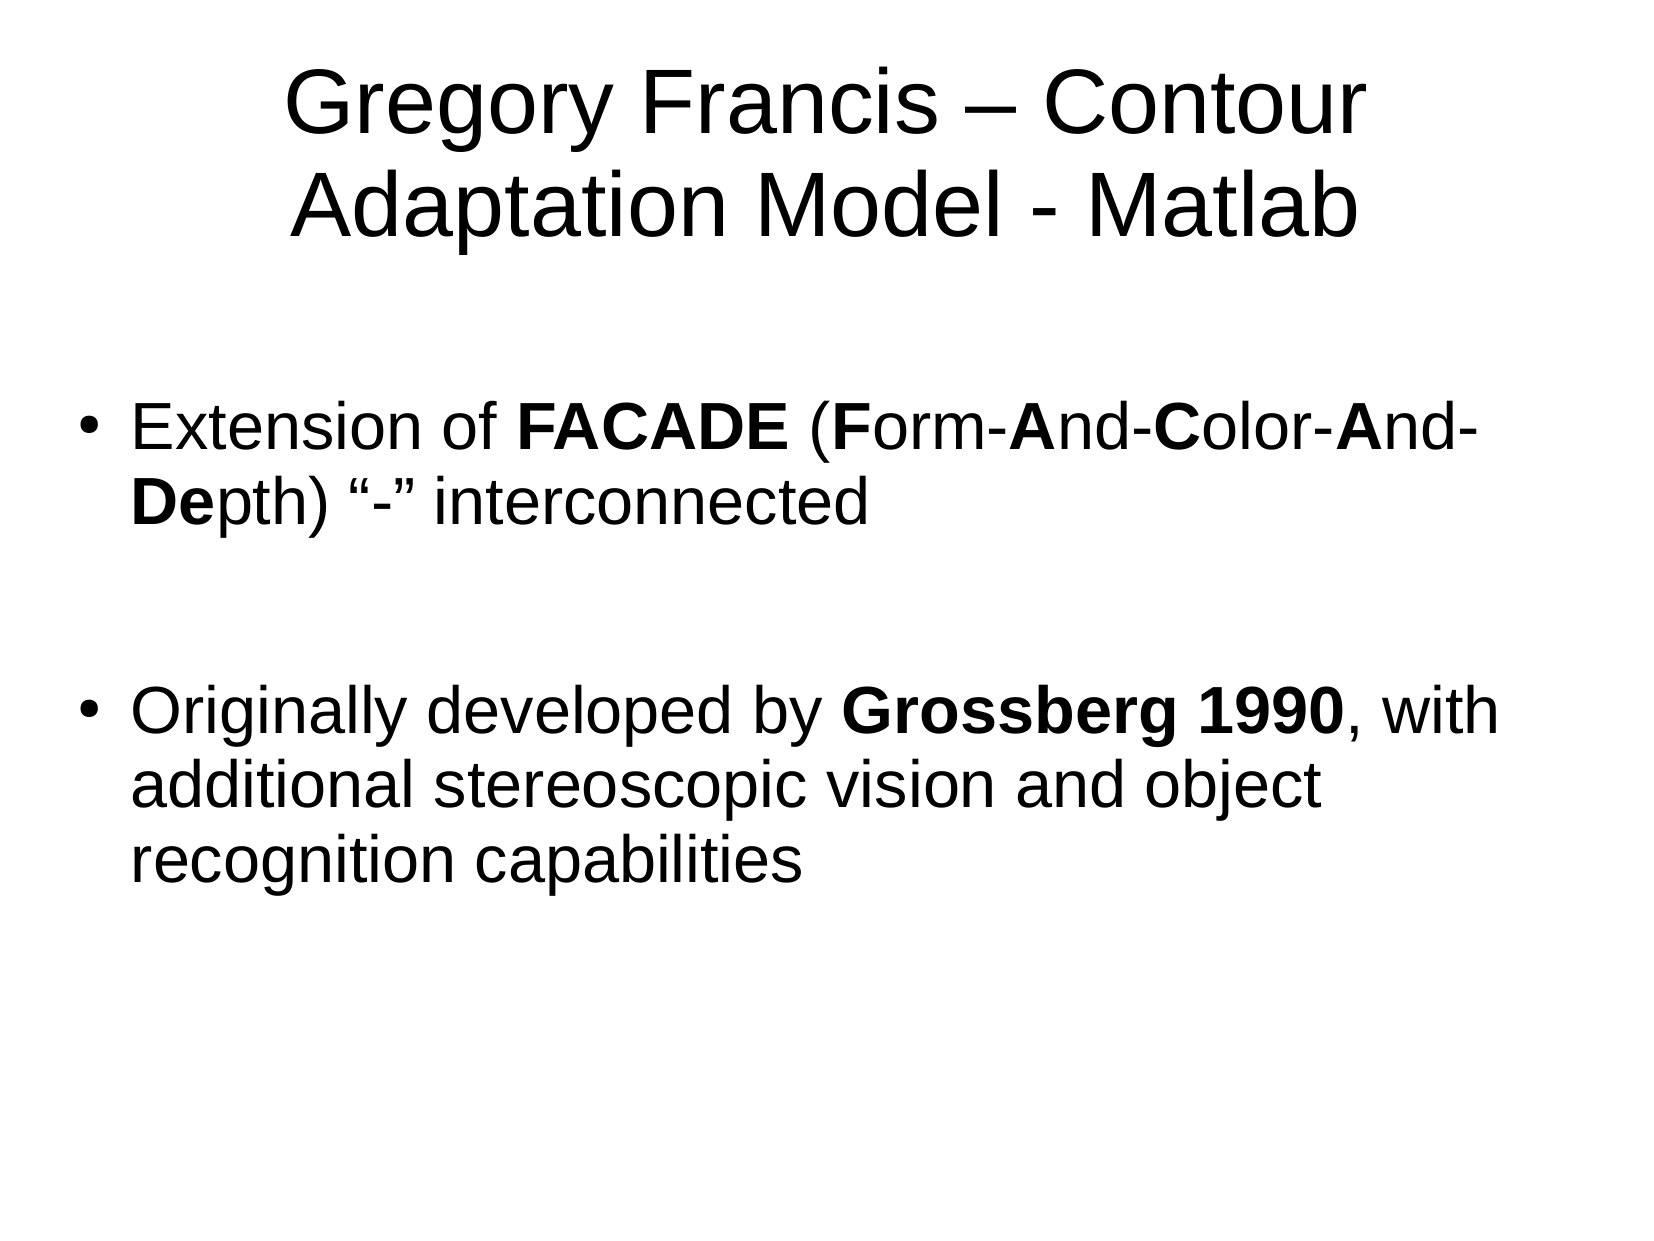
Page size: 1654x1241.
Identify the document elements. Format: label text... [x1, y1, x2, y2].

list Extension of FACADE (Form-And-Color-And- Depth) “-” interconnected Originally developed by Grossberg 1990, with additional stereoscopic vision and object recognition capabilities [59, 285, 1515, 1005]
title Gregory Francis – Contour Adaptation Model - Matlab [82, 49, 1571, 257]
